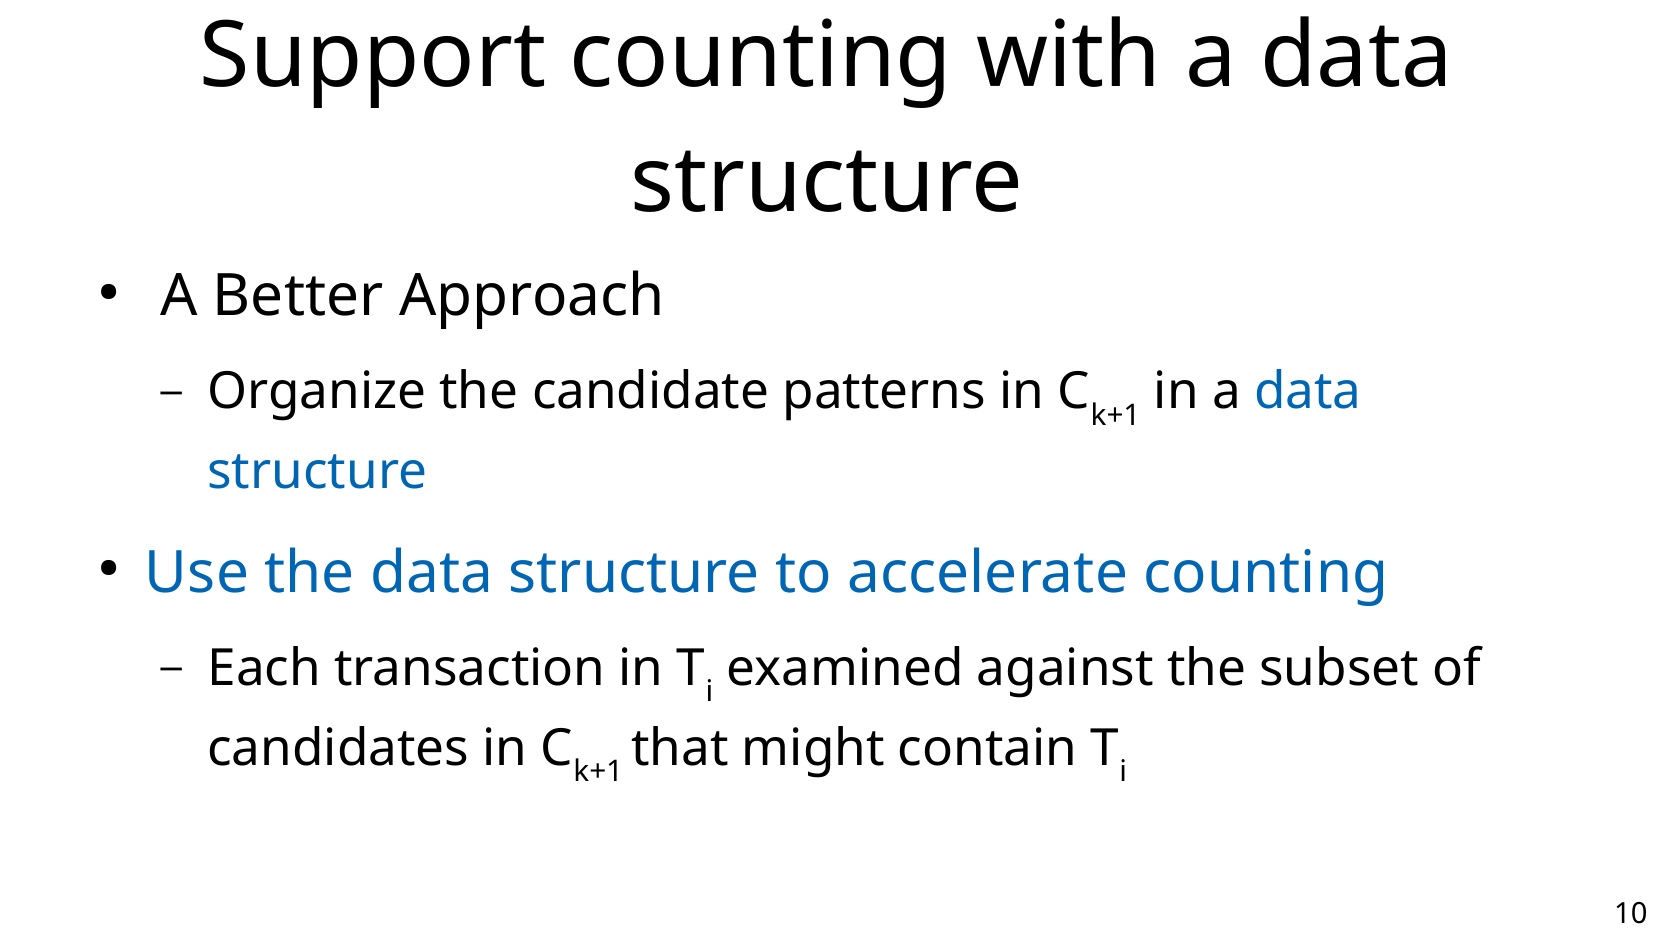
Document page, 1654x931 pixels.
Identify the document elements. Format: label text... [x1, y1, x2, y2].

title Support counting with a data structure [82, 1, 1571, 226]
list A Better Approach Organize the candidate patterns in Ck+1 in a data structure Use the data structure to accelerate counting Each transaction in Ti examined against the subset of candidates in Ck+1 that might contain Ti [82, 253, 1571, 793]
